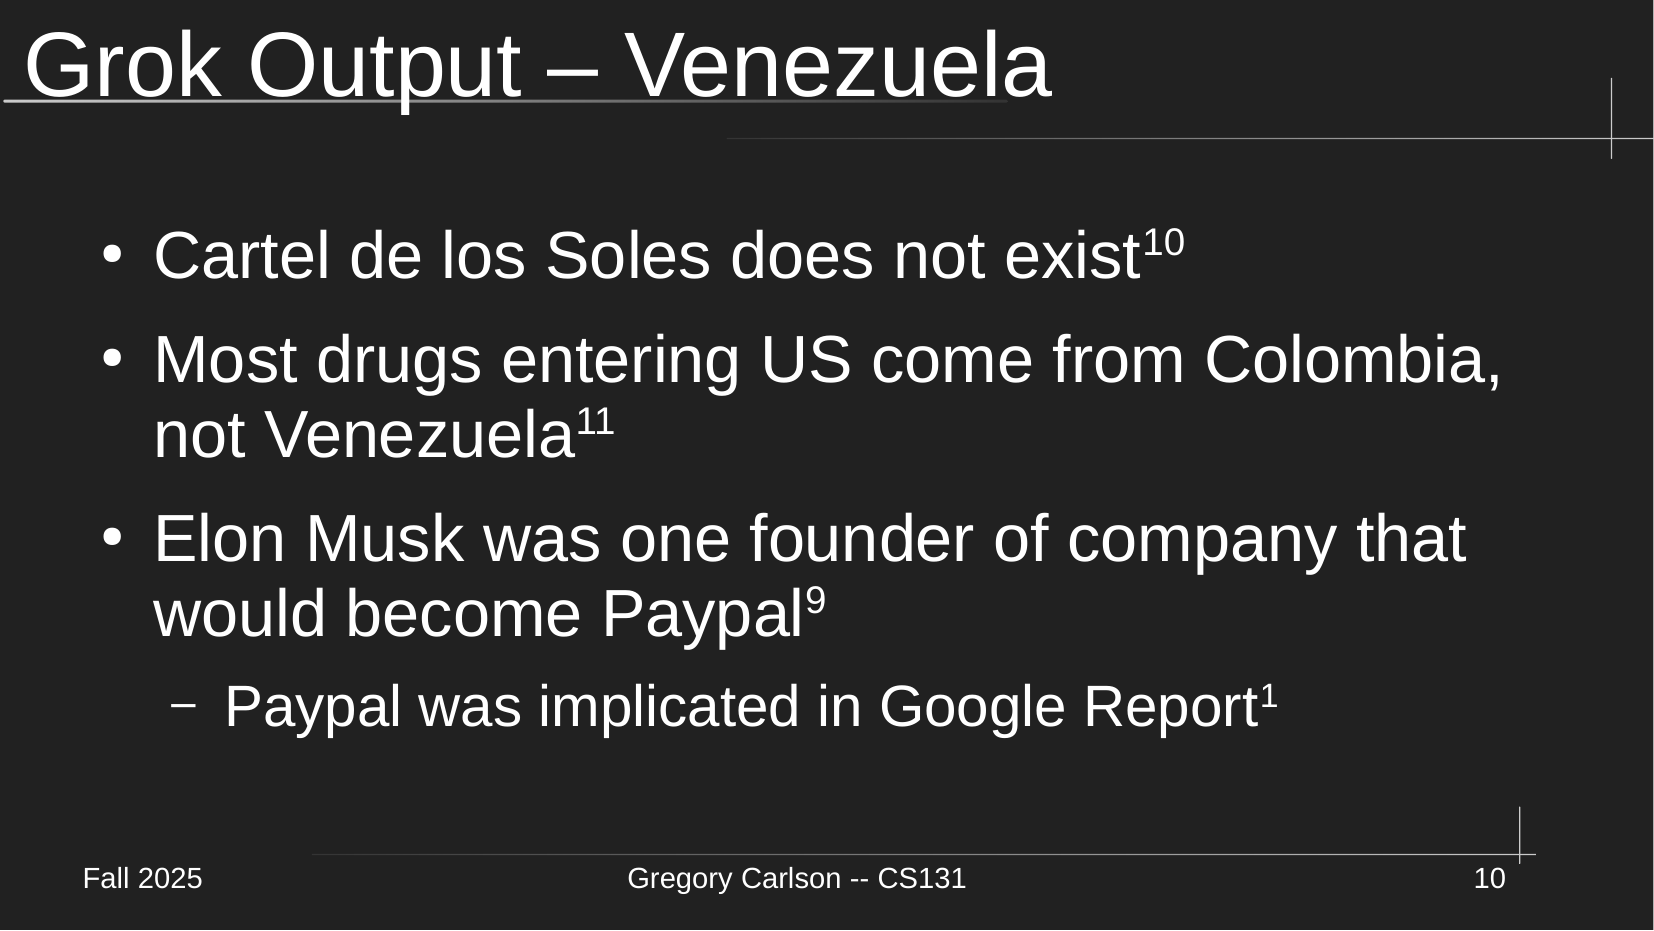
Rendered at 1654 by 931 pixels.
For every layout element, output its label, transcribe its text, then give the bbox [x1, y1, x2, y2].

title Grok Output – Venezuela [23, 11, 1589, 119]
list Cartel de los Soles does not exist10 Most drugs entering US come from Colombia, not Venezuela11 Elon Musk was one founder of company that would become Paypal9 Paypal was implicated in Google Report1 [82, 217, 1571, 758]
